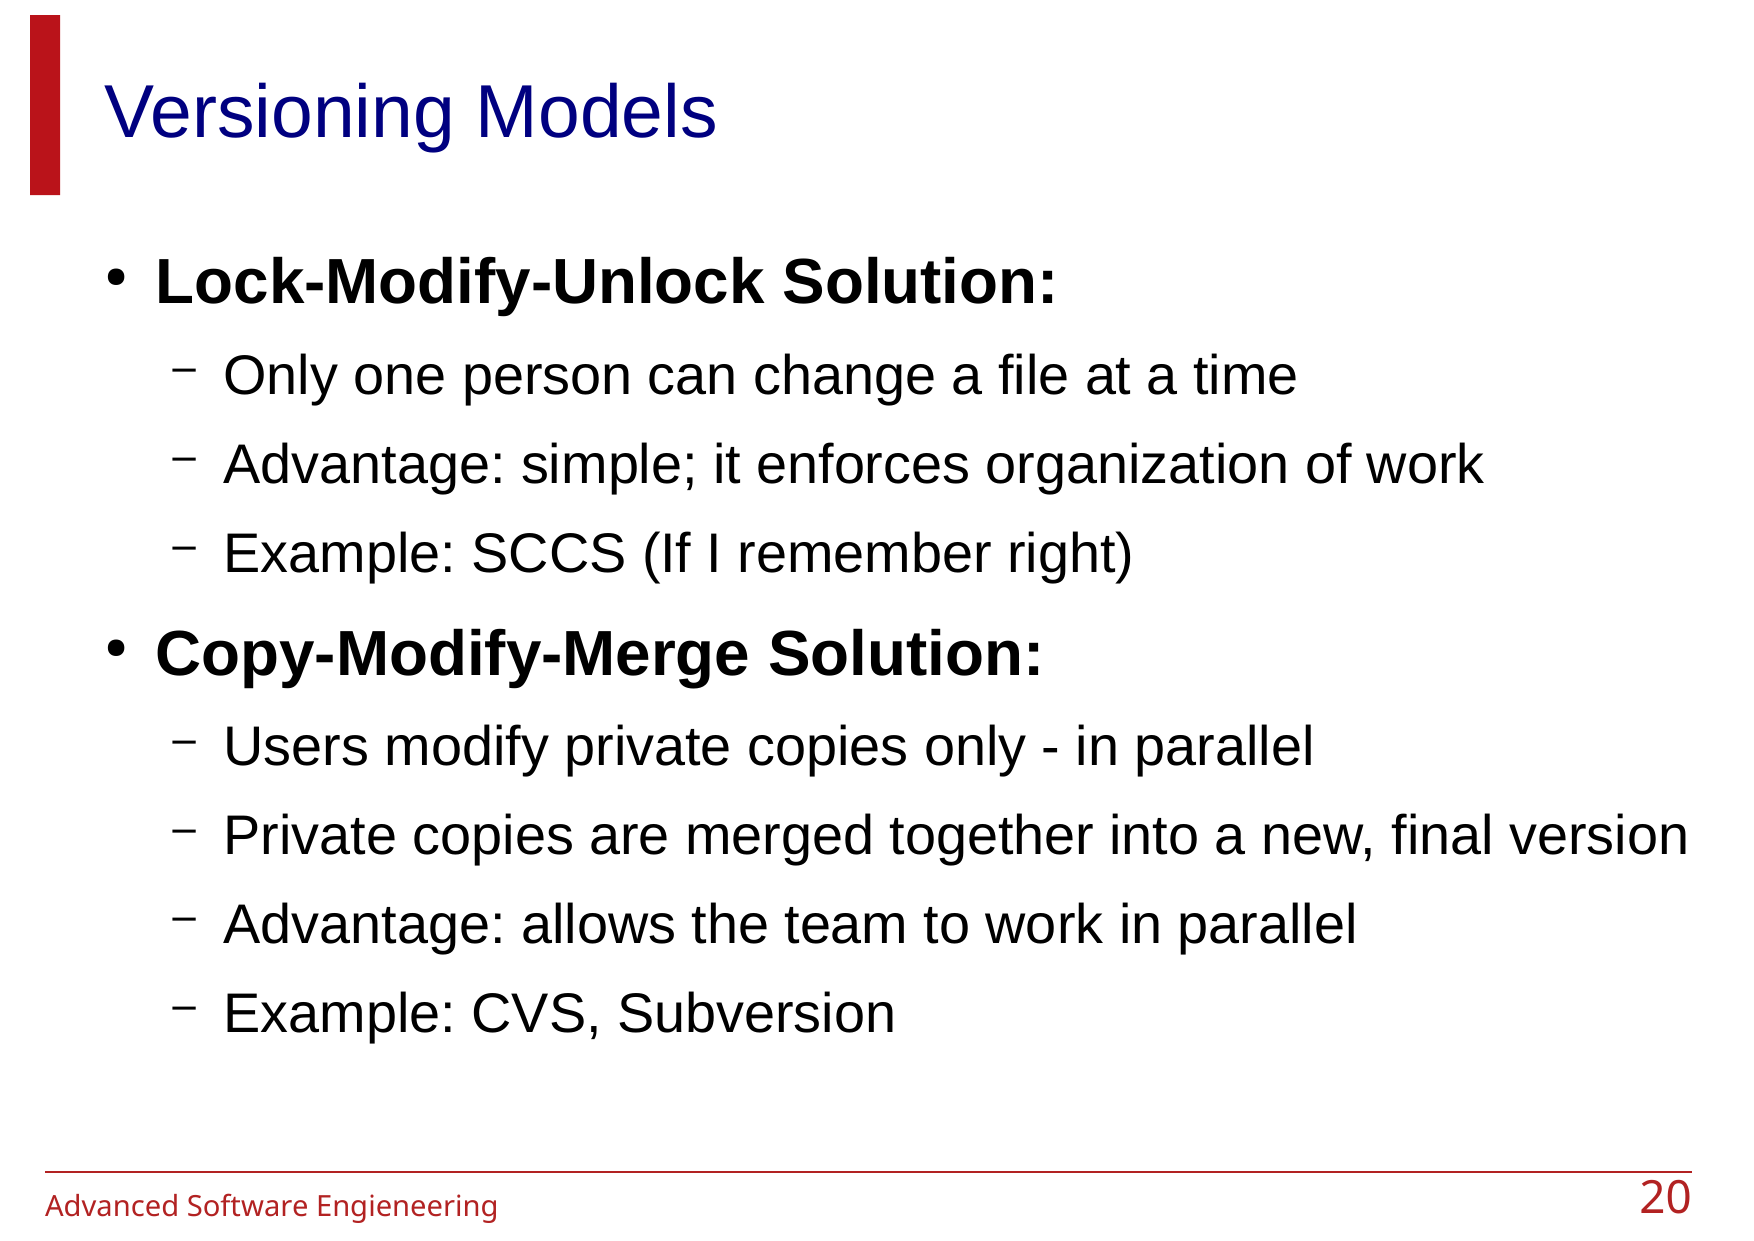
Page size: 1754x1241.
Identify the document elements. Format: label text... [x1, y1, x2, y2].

list Lock-Modify-Unlock Solution: Only one person can change a file at a time Advantage: simple; it enforces organization of work Example: SCCS (If I remember right) Copy-Modify-Merge Solution: Users modify private copies only - in parallel Private copies are merged together into a new, final version Advantage: allows the team to work in parallel Example: CVS, Subversion [87, 240, 1696, 1081]
title Versioning Models [90, 19, 1726, 196]
